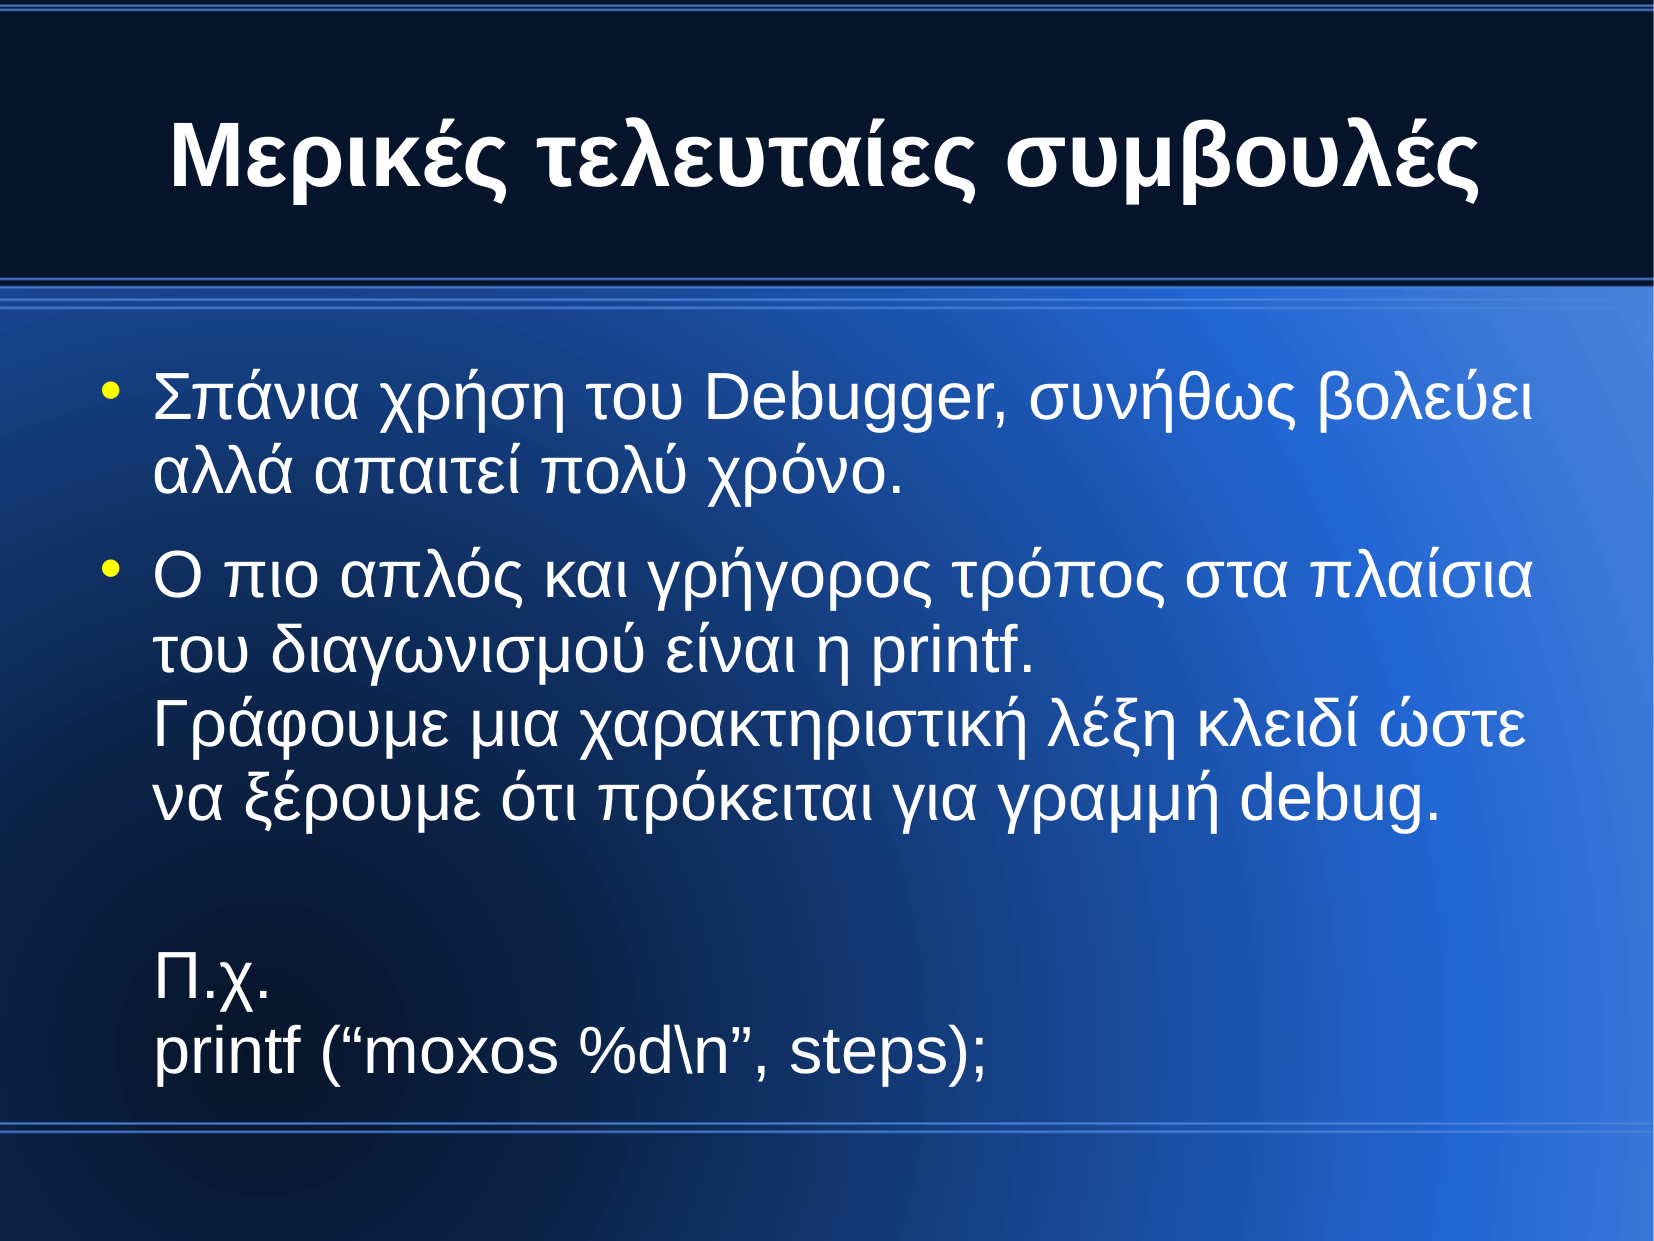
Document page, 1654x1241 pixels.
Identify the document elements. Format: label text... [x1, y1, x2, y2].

title Μερικές τελευταίες συμβουλές [82, 49, 1571, 257]
picture [0, 0, 1654, 1241]
list Σπάνια χρήση του Debugger, συνήθως βολεύει αλλά απαιτεί πολύ χρόνο. Ο πιο απλός και γρήγορος τρόπος στα πλαίσια του διαγωνισμού είναι η printf. Γράφουμε μια χαρακτηριστική λέξη κλειδί ώστε να ξέρουμε ότι πρόκειται για γραμμή debug. Π.χ. printf (“moxos %d\n”, steps); [82, 355, 1571, 1174]
